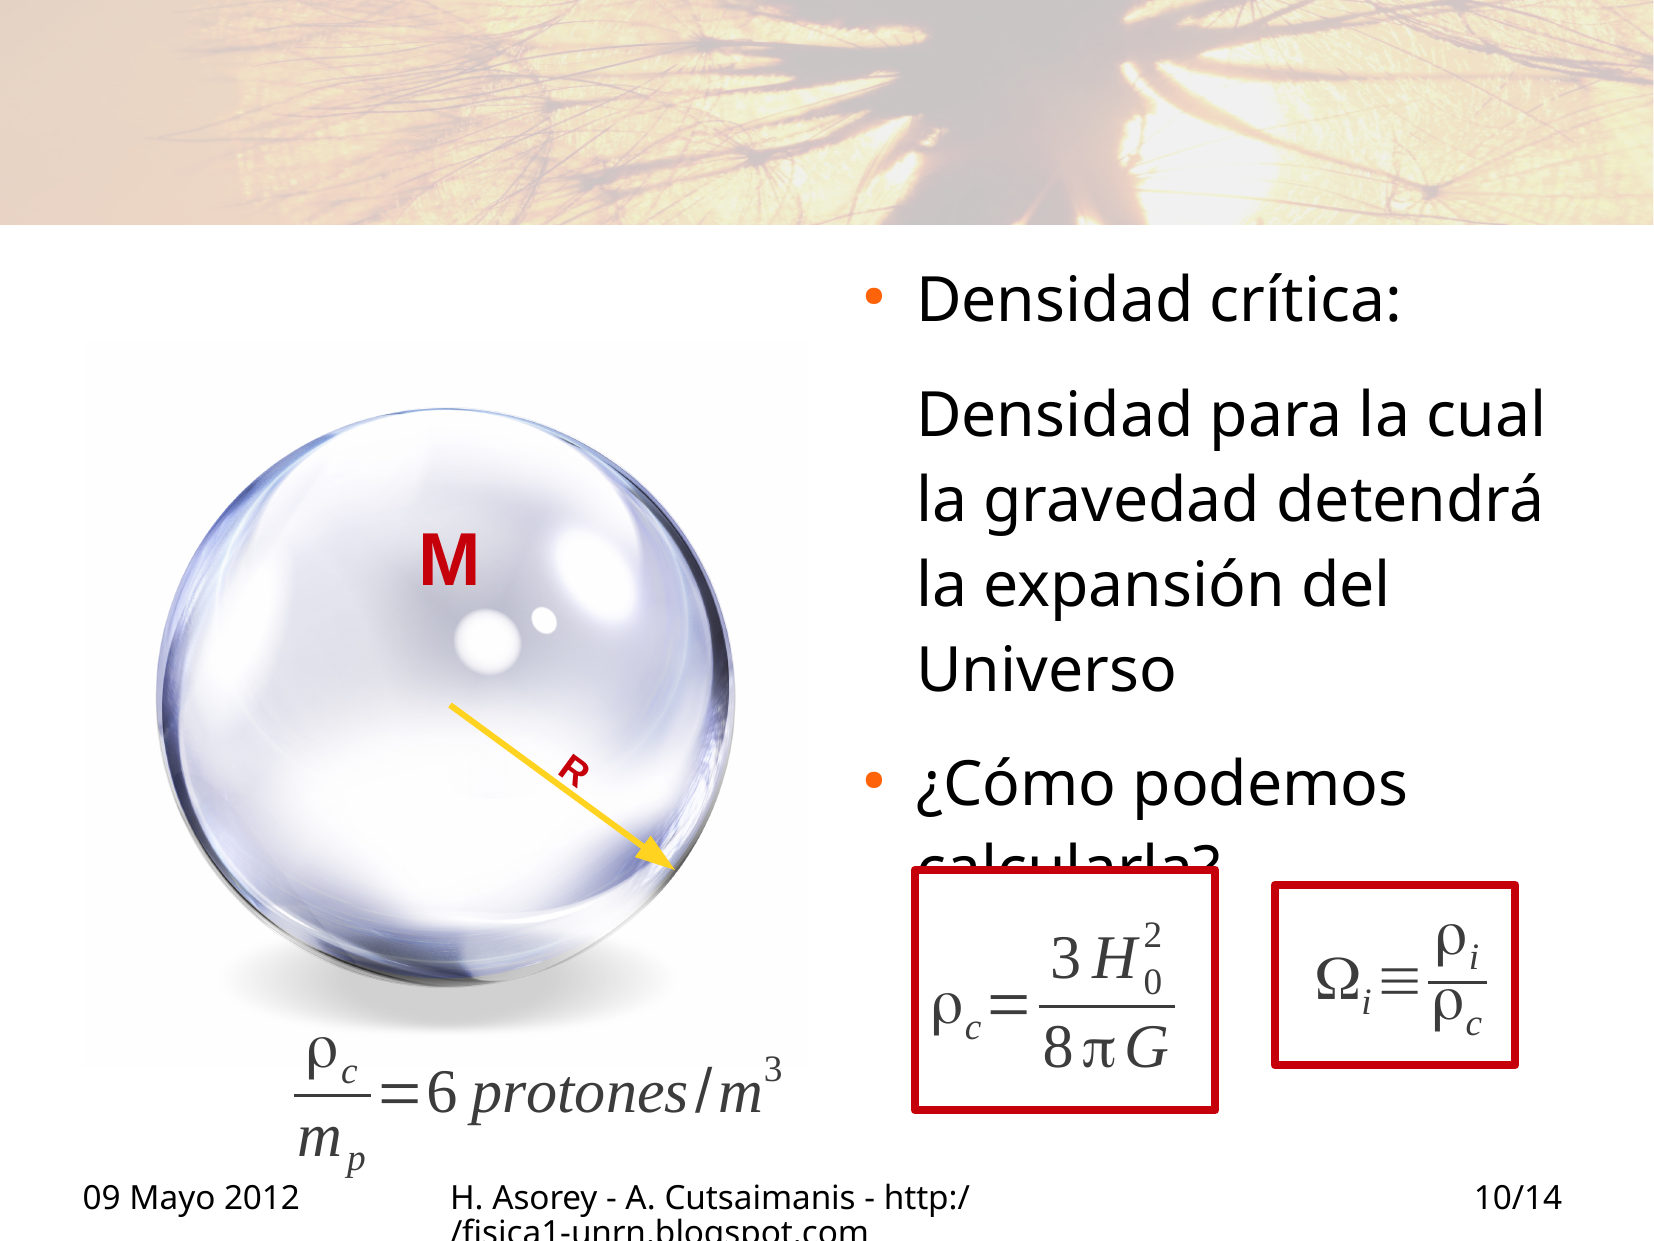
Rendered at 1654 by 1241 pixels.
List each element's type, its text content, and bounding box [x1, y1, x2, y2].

chart [285, 1035, 790, 1178]
text_box [915, 870, 1216, 1111]
text_box M [403, 510, 496, 609]
picture [0, 0, 1654, 225]
chart [924, 915, 1184, 1080]
list Densidad crítica: Densidad para la cual la gravedad detendrá la expansión del Universo ¿Cómo podemos calcularla? [845, 255, 1572, 1156]
text_box [1275, 885, 1516, 1066]
chart [1308, 921, 1497, 1043]
picture [82, 341, 809, 1069]
